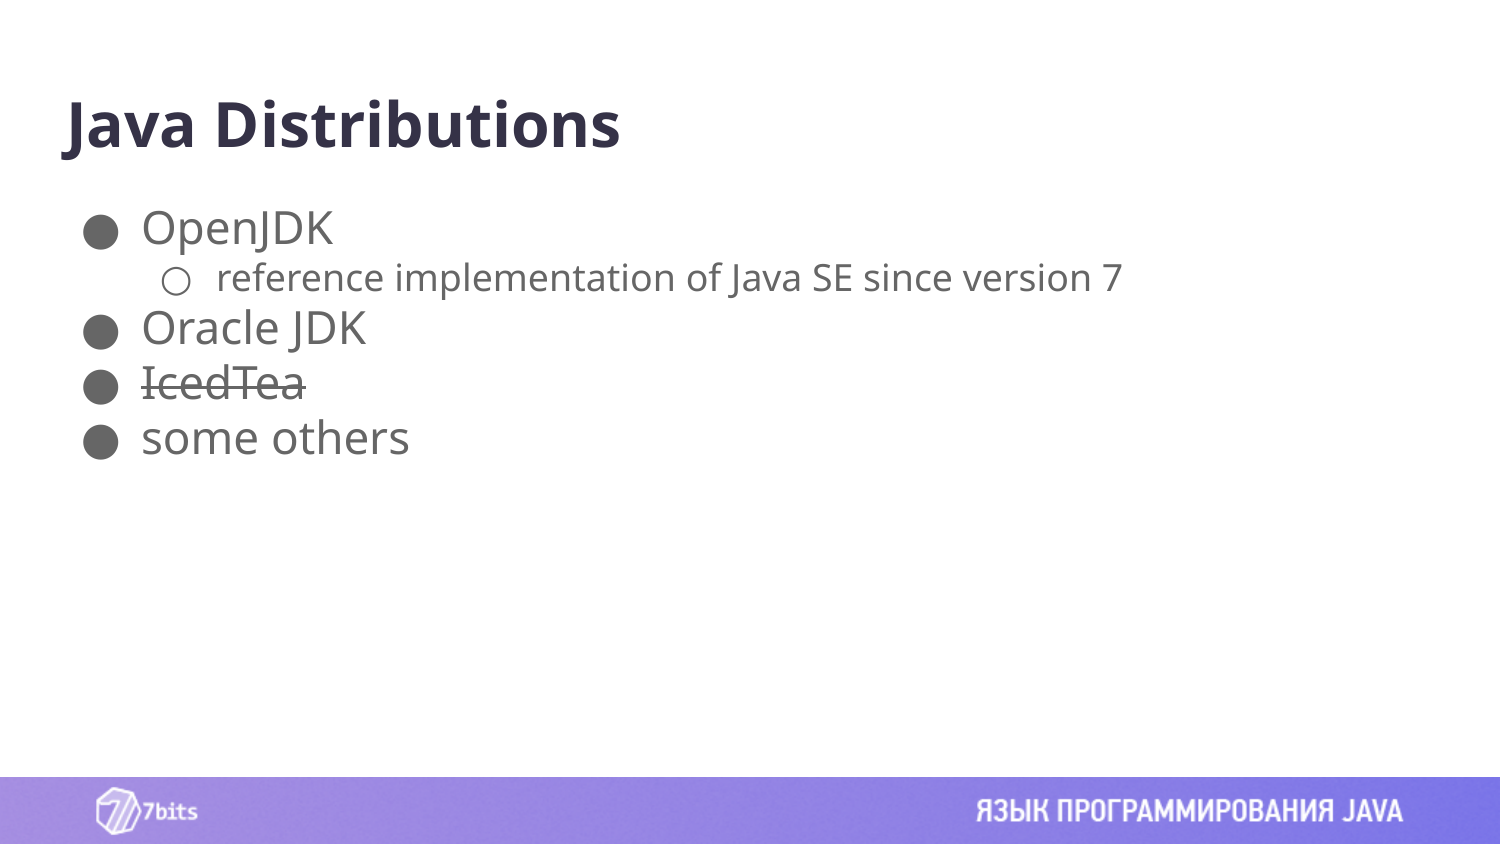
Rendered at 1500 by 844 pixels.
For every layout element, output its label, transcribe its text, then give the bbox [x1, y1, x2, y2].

list OpenJDK reference implementation of Java SE since version 7 Oracle JDK IcedTea some others [51, 184, 1449, 745]
title Java Distributions [51, 69, 1449, 164]
picture [0, 777, 1500, 844]
